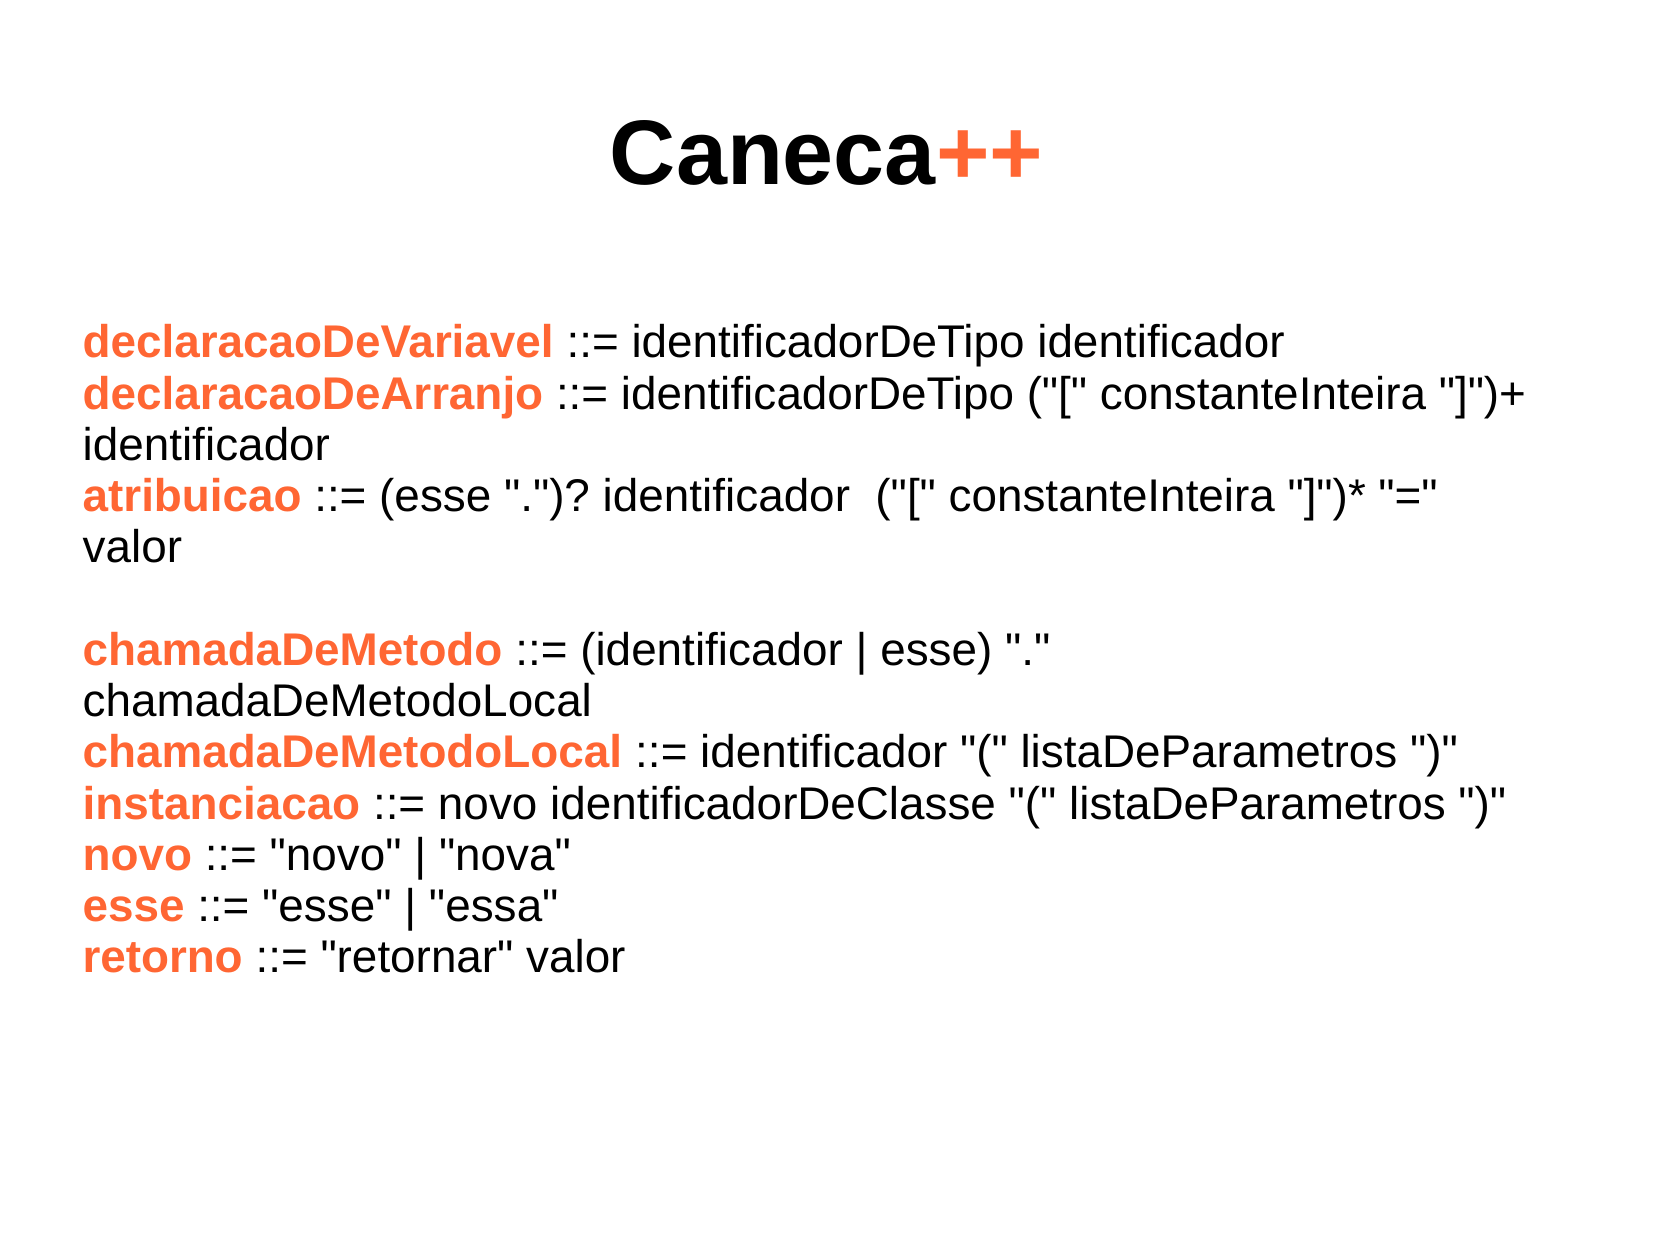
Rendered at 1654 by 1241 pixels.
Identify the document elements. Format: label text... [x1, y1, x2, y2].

subtitle declaracaoDeVariavel ::= identificadorDeTipo identificador declaracaoDeArranjo ::= identificadorDeTipo ("[" constanteInteira "]")+ identificador atribuicao ::= (esse ".")? identificador ("[" constanteInteira "]")* "=" valor chamadaDeMetodo ::= (identificador | esse) "." chamadaDeMetodoLocal chamadaDeMetodoLocal ::= identificador "(" listaDeParametros ")" instanciacao ::= novo identificadorDeClasse "(" listaDeParametros ")" novo ::= "novo" | "nova" esse ::= "esse" | "essa" retorno ::= "retornar" valor [82, 289, 1538, 1010]
title Caneca++ [82, 49, 1571, 257]
